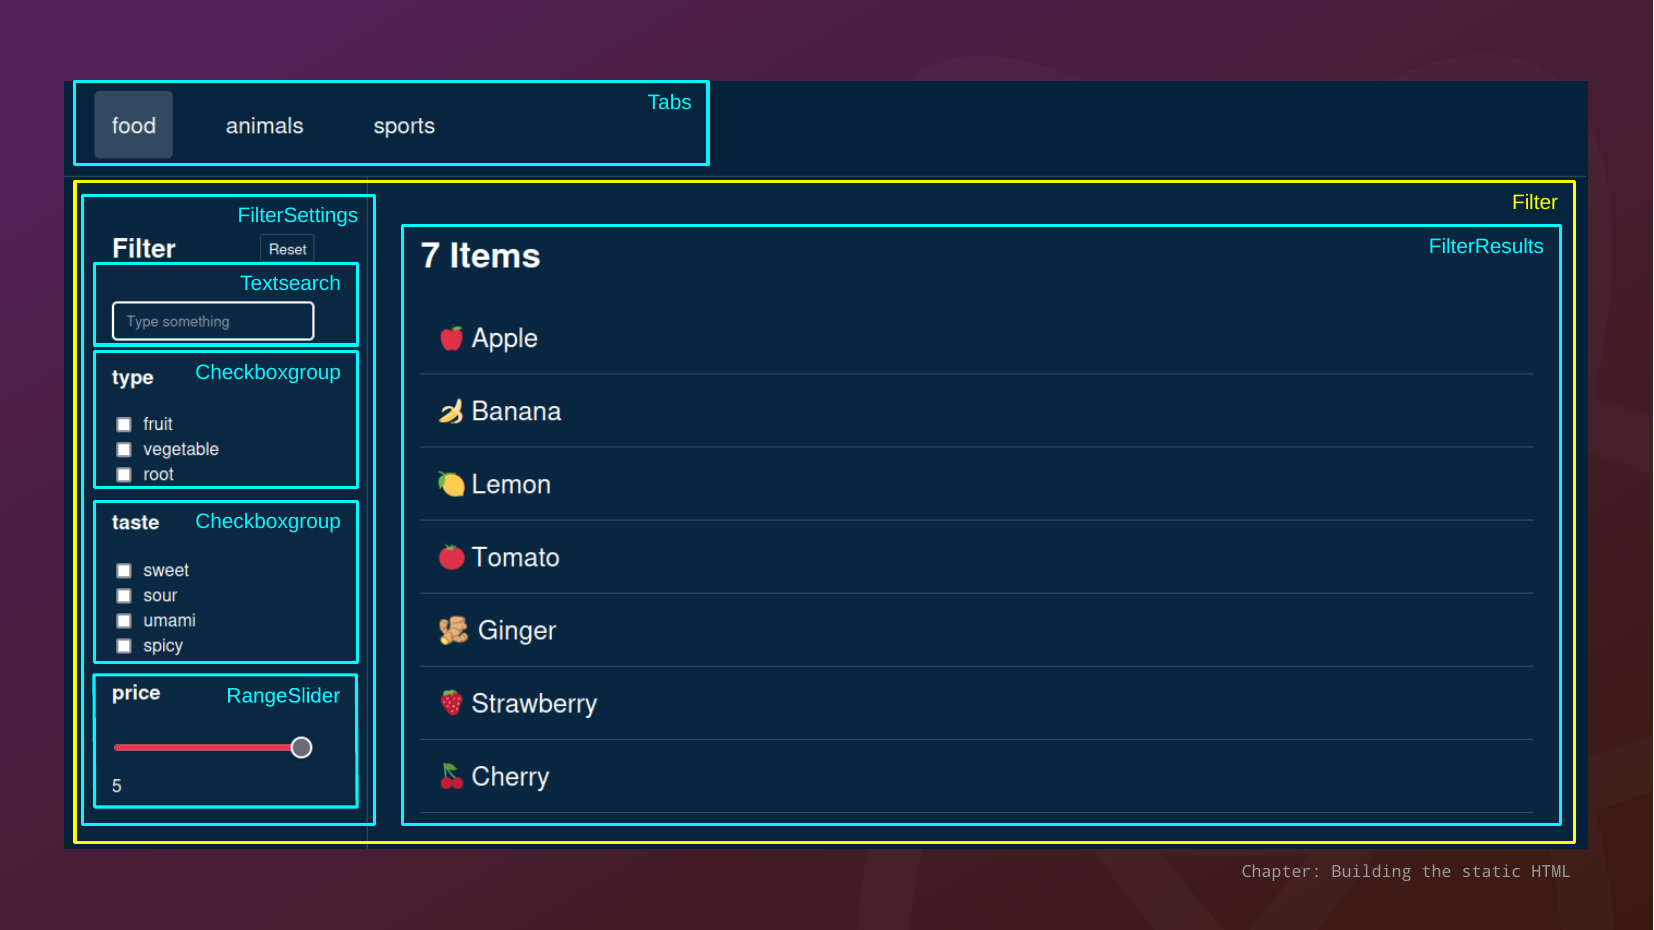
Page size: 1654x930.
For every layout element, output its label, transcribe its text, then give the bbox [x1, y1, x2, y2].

text_box Checkboxgroup [94, 351, 358, 488]
text_box Chapter: Building the static HTML [1162, 854, 1587, 908]
picture [64, 81, 1588, 849]
text_box RangeSlider [93, 674, 358, 808]
text_box FilterResults [402, 225, 1561, 825]
text_box Textsearch [94, 263, 358, 345]
text_box Checkboxgroup [94, 501, 358, 663]
text_box FilterSettings [82, 195, 375, 825]
text_box Filter [74, 181, 1575, 843]
text_box Tabs [74, 81, 709, 165]
